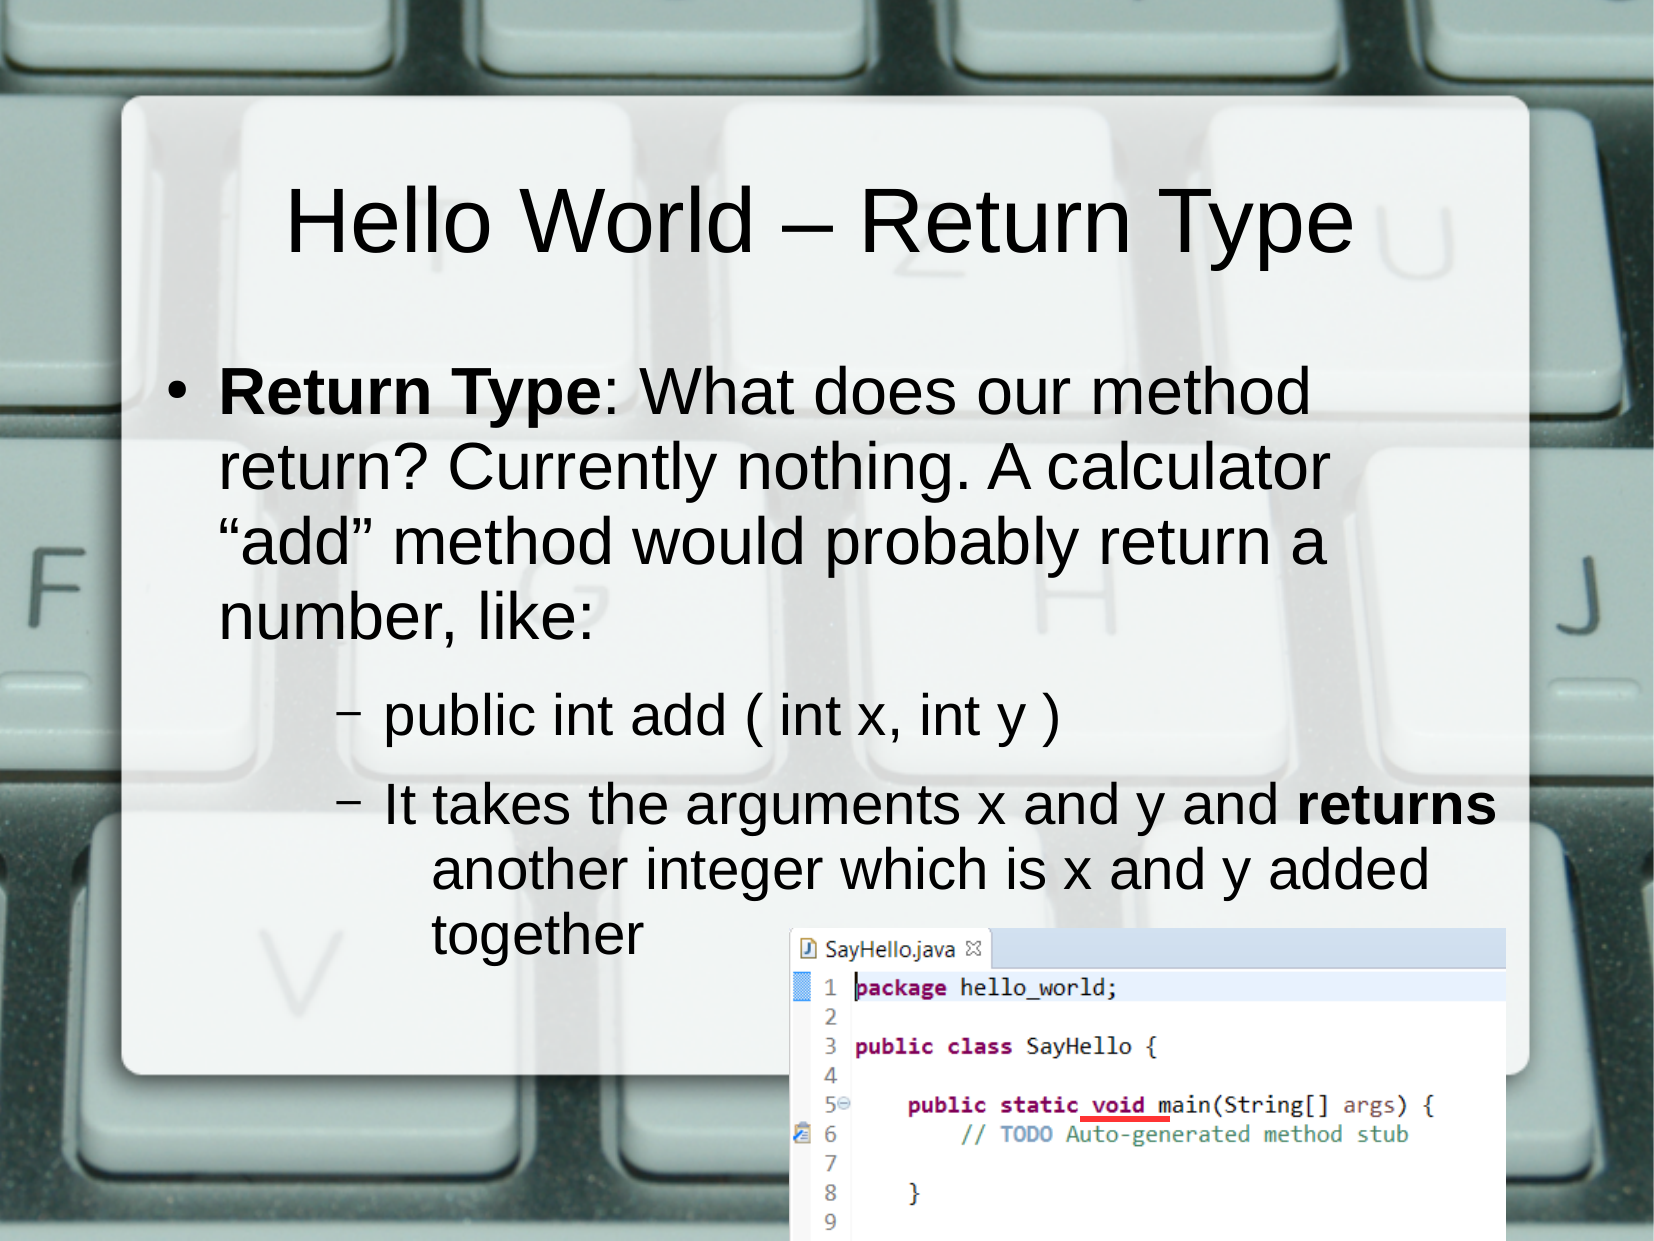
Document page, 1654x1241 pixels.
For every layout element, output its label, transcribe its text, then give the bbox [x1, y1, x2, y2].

list Return Type: What does our method return? Currently nothing. A calculator “add” method would probably return a number, like: public int add ( int x, int y ) It takes the arguments x and y and returns another integer which is x and y added together [147, 354, 1506, 1063]
title Hello World – Return Type [135, 117, 1506, 325]
picture [0, 0, 1654, 1241]
